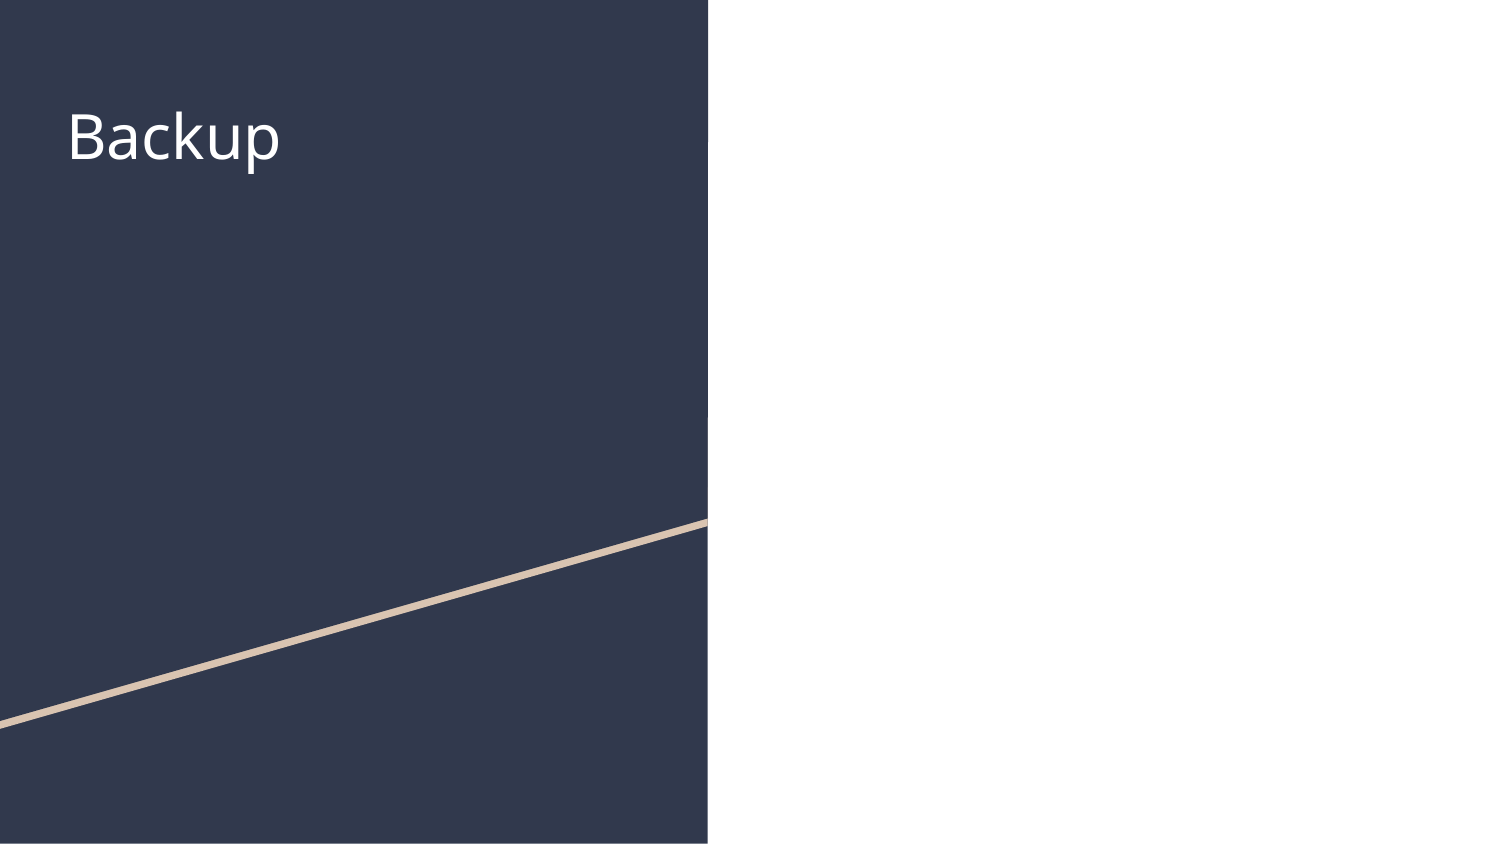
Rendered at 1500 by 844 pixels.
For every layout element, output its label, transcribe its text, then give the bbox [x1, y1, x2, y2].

title Backup [51, 82, 660, 494]
